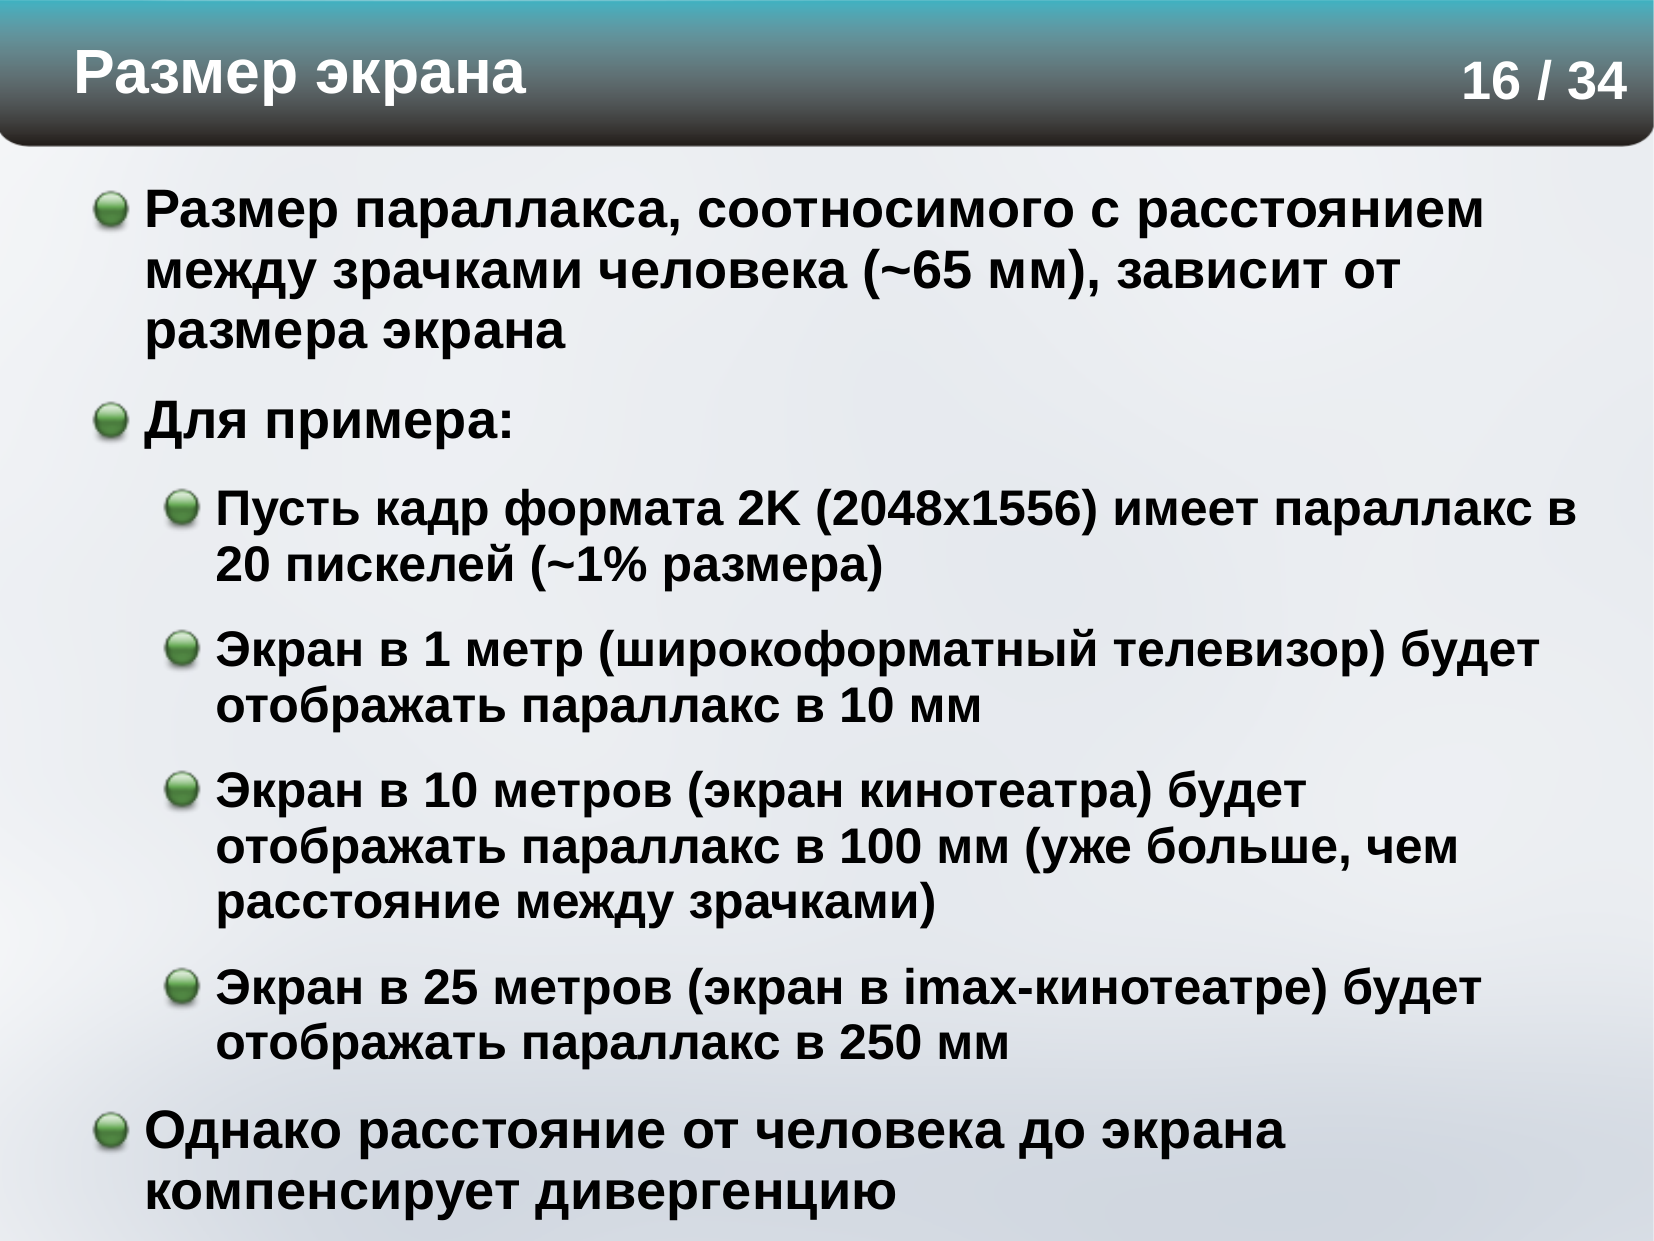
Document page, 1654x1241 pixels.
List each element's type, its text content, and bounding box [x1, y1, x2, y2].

text_box Размер параллакса, соотносимого с расстоянием между зрачками человека (~65 мм), зависит от размера экрана Для примера: Пусть кадр формата 2K (2048х1556) имеет параллакс в 20 пискелей (~1% размера) Экран в 1 метр (широкоформатный телевизор) будет отображать параллакс в 10 мм Экран в 10 метров (экран кинотеатра) будет отображать параллакс в 100 мм (уже больше, чем расстояние между зрачками) Экран в 25 метров (экран в imax-кинотеатре) будет отображать параллакс в 250 мм Однако расстояние от человека до экрана компенсирует дивергенцию [70, 171, 1625, 1229]
text_box <номер> / 34 [1446, 42, 1654, 179]
picture [0, 0, 1654, 1241]
text_box Размер экрана [59, 29, 1359, 115]
